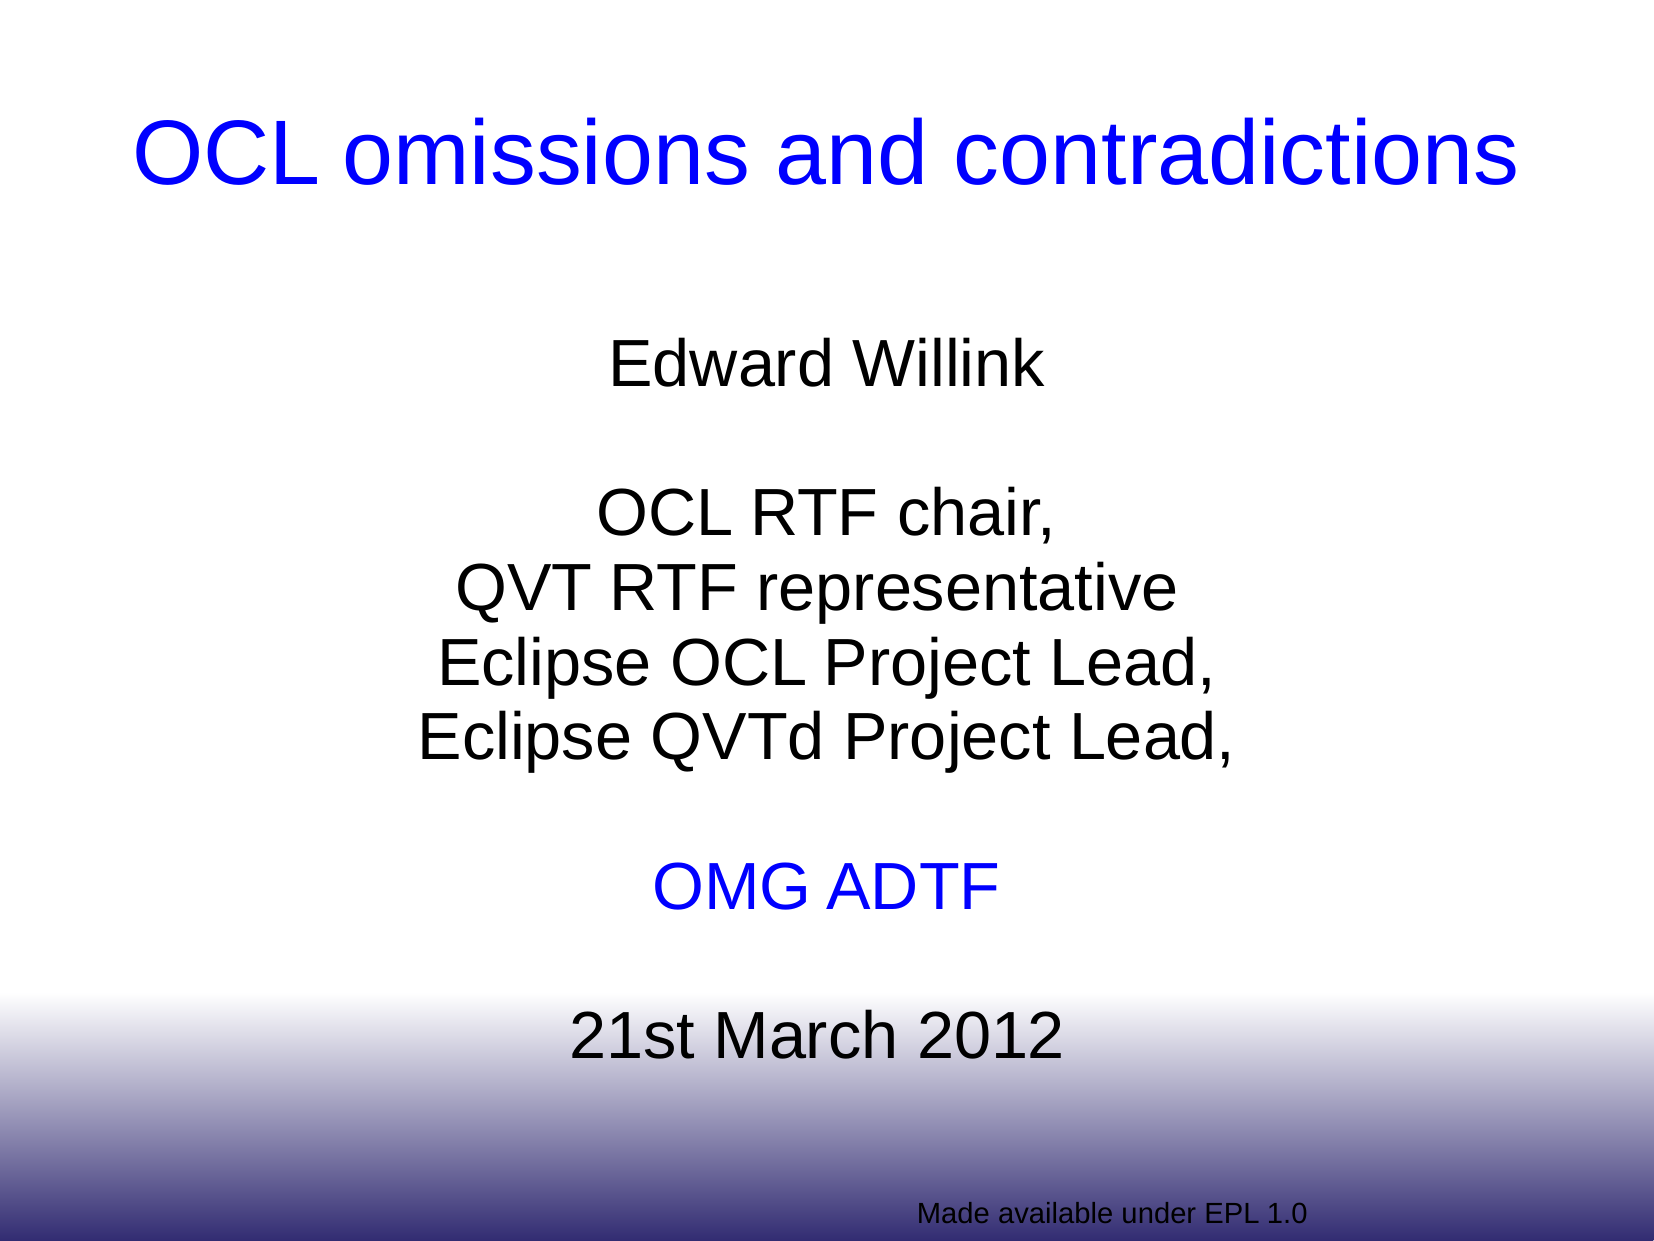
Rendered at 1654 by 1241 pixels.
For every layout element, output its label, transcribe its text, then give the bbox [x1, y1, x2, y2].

title OCL omissions and contradictions [82, 56, 1571, 250]
subtitle Edward Willink OCL RTF chair, QVT RTF representative Eclipse OCL Project Lead, Eclipse QVTd Project Lead, OMG ADTF 21st March 2012 [82, 290, 1571, 1109]
